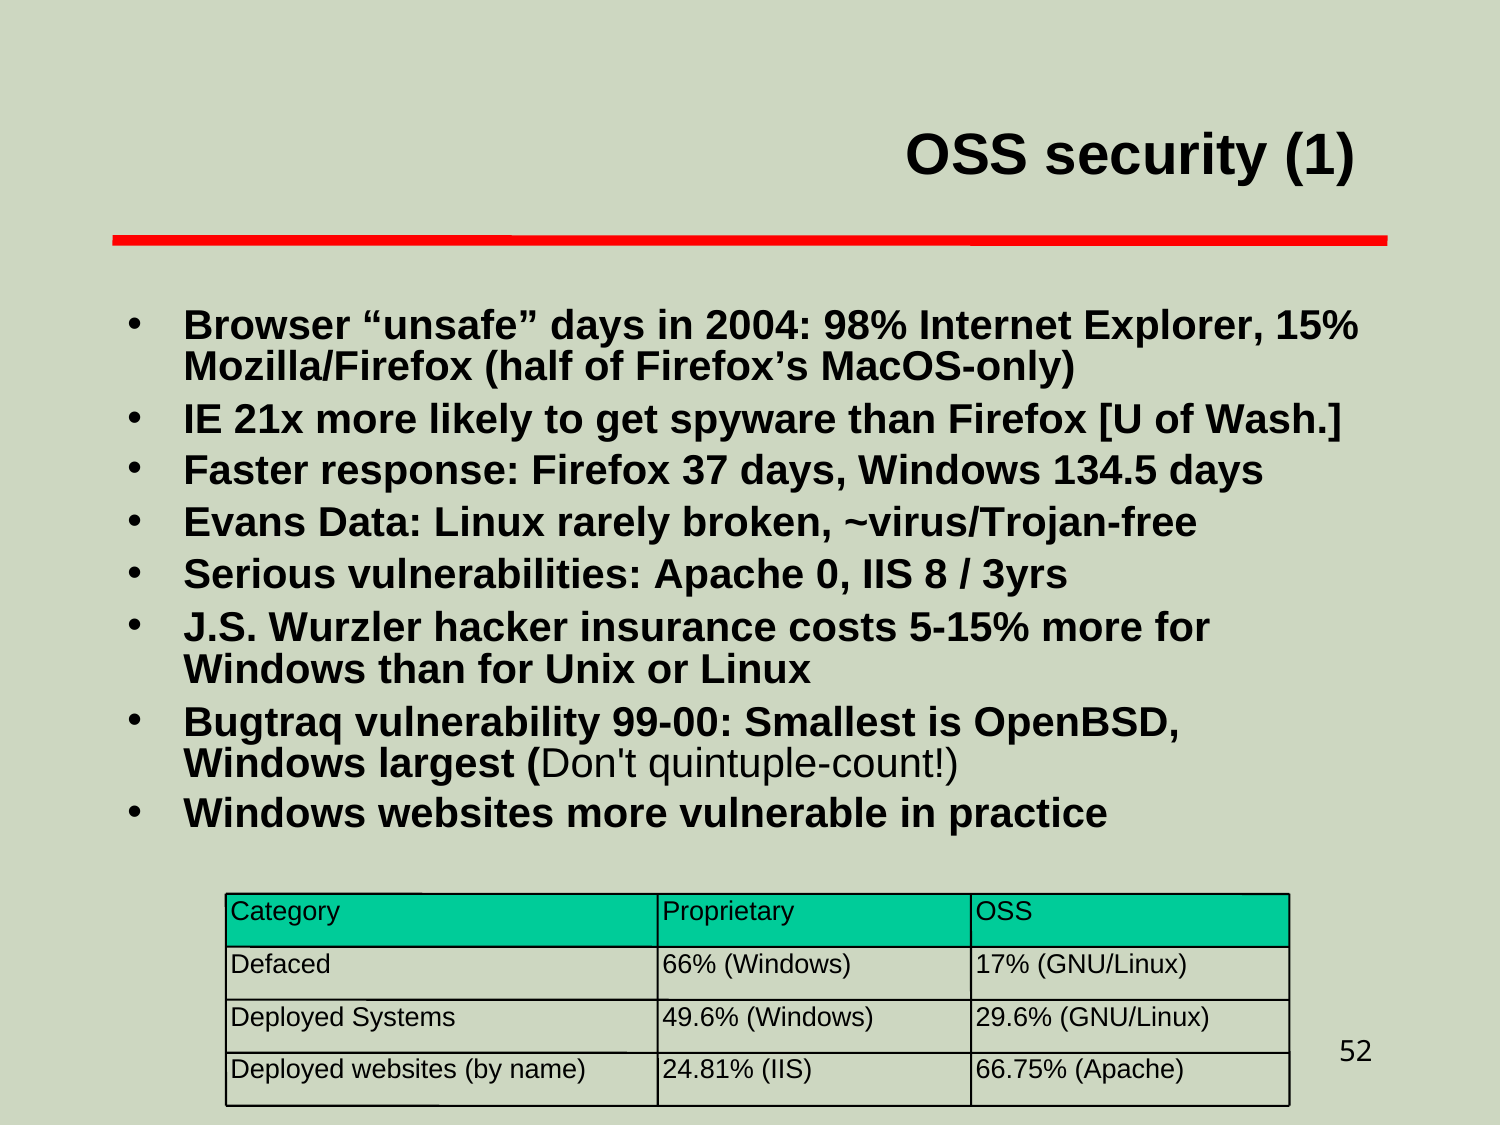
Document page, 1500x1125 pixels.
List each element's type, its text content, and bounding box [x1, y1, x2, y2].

text_box Category [227, 895, 656, 945]
text_box Deployed Systems [227, 1001, 656, 1051]
text_box 29.6% (GNU/Linux) [973, 1001, 1288, 1051]
text_box 66.75% (Apache) [973, 1054, 1288, 1104]
text_box 17% (GNU/Linux) [973, 948, 1288, 998]
text_box Proprietary [659, 895, 969, 945]
text_box 66% (Windows) [659, 948, 970, 998]
list Browser “unsafe” days in 2004: 98% Internet Explorer, 15% Mozilla/Firefox (half of Firefox’s MacOS-only) IE 21x more likely to get spyware than Firefox [U of Wash.] Faster response: Firefox 37 days, Windows 134.5 days Evans Data: Linux rarely broken, ~virus/Trojan-free Serious vulnerabilities: Apache 0, IIS 8 / 3yrs J.S. Wurzler hacker insurance costs 5-15% more for Windows than for Unix or Linux Bugtraq vulnerability 99-00: Smallest is OpenBSD, Windows largest (Don't quintuple-count!) Windows websites more vulnerable in practice [112, 299, 1388, 894]
text_box Defaced [227, 948, 656, 998]
title OSS security (1) [337, 85, 1388, 224]
text_box 49.6% (Windows) [659, 1001, 970, 1051]
text_box 24.81% (IIS) [659, 1054, 970, 1104]
text_box OSS [972, 895, 1288, 945]
text_box Deployed websites (by name) [227, 1054, 656, 1104]
